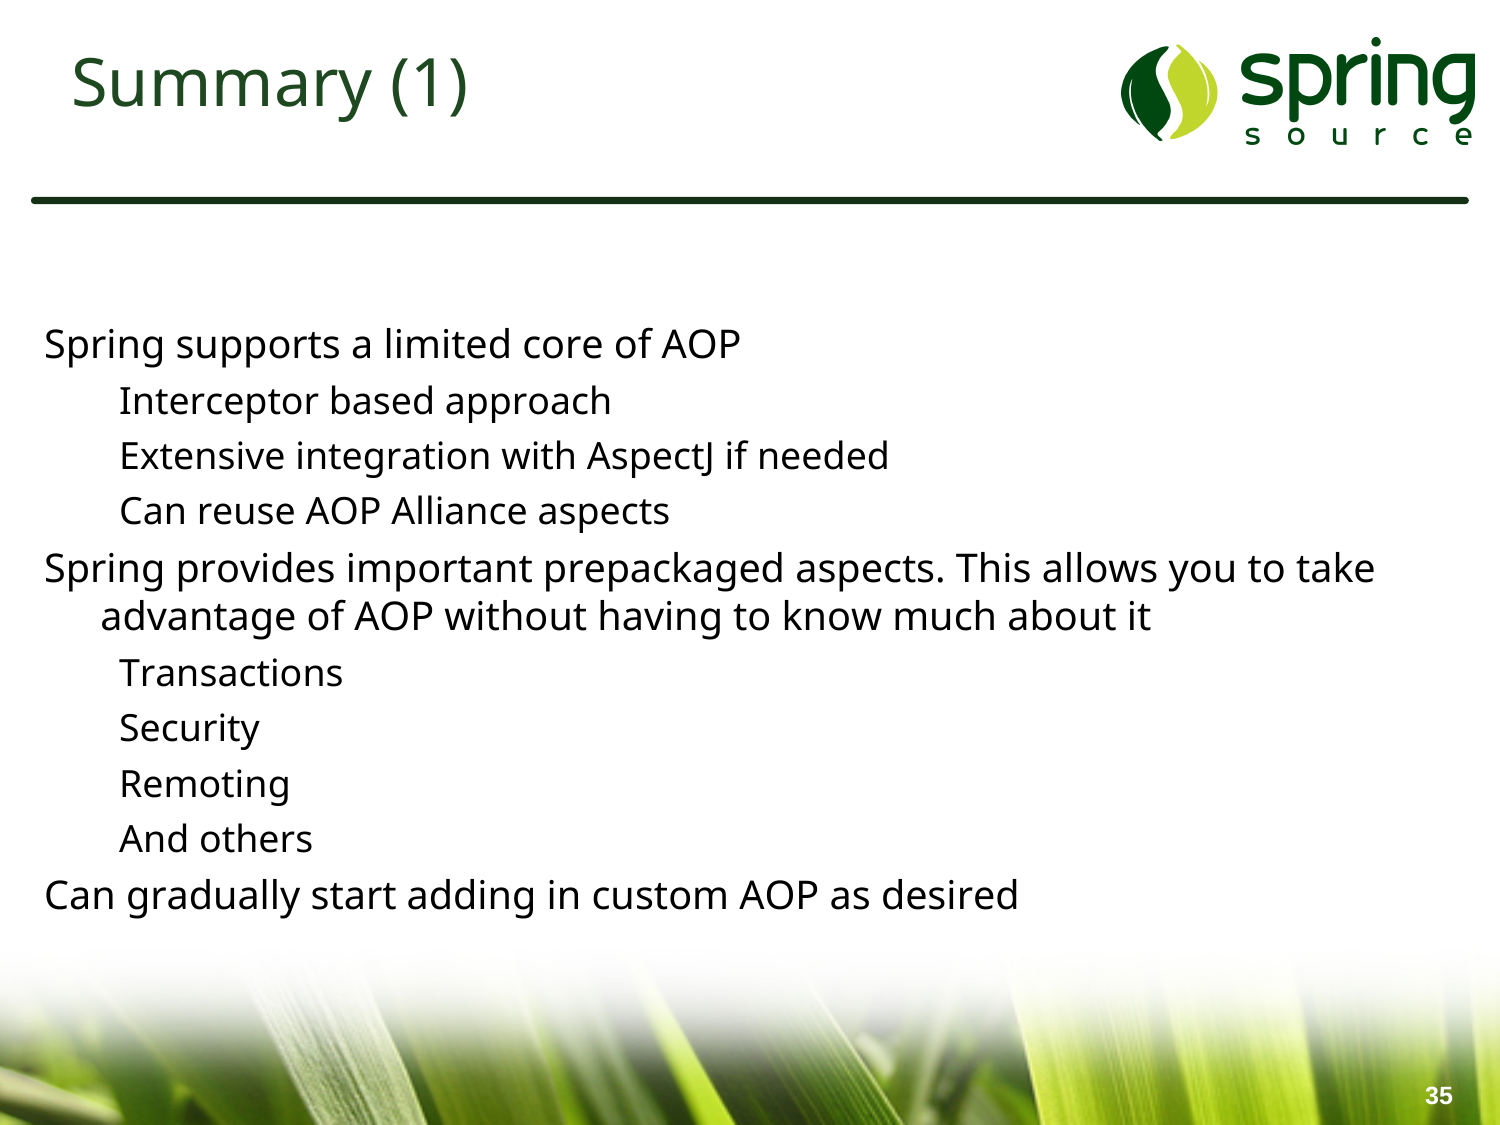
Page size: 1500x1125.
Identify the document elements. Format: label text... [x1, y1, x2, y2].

list Spring supports a limited core of AOP Interceptor based approach Extensive integration with AspectJ if needed Can reuse AOP Alliance aspects Spring provides important prepackaged aspects. This allows you to take advantage of AOP without having to know much about it Transactions Security Remoting And others Can gradually start adding in custom AOP as desired [29, 248, 1447, 1013]
picture [1121, 37, 1475, 145]
picture [0, 944, 1500, 1125]
title Summary (1) [56, 13, 1089, 149]
